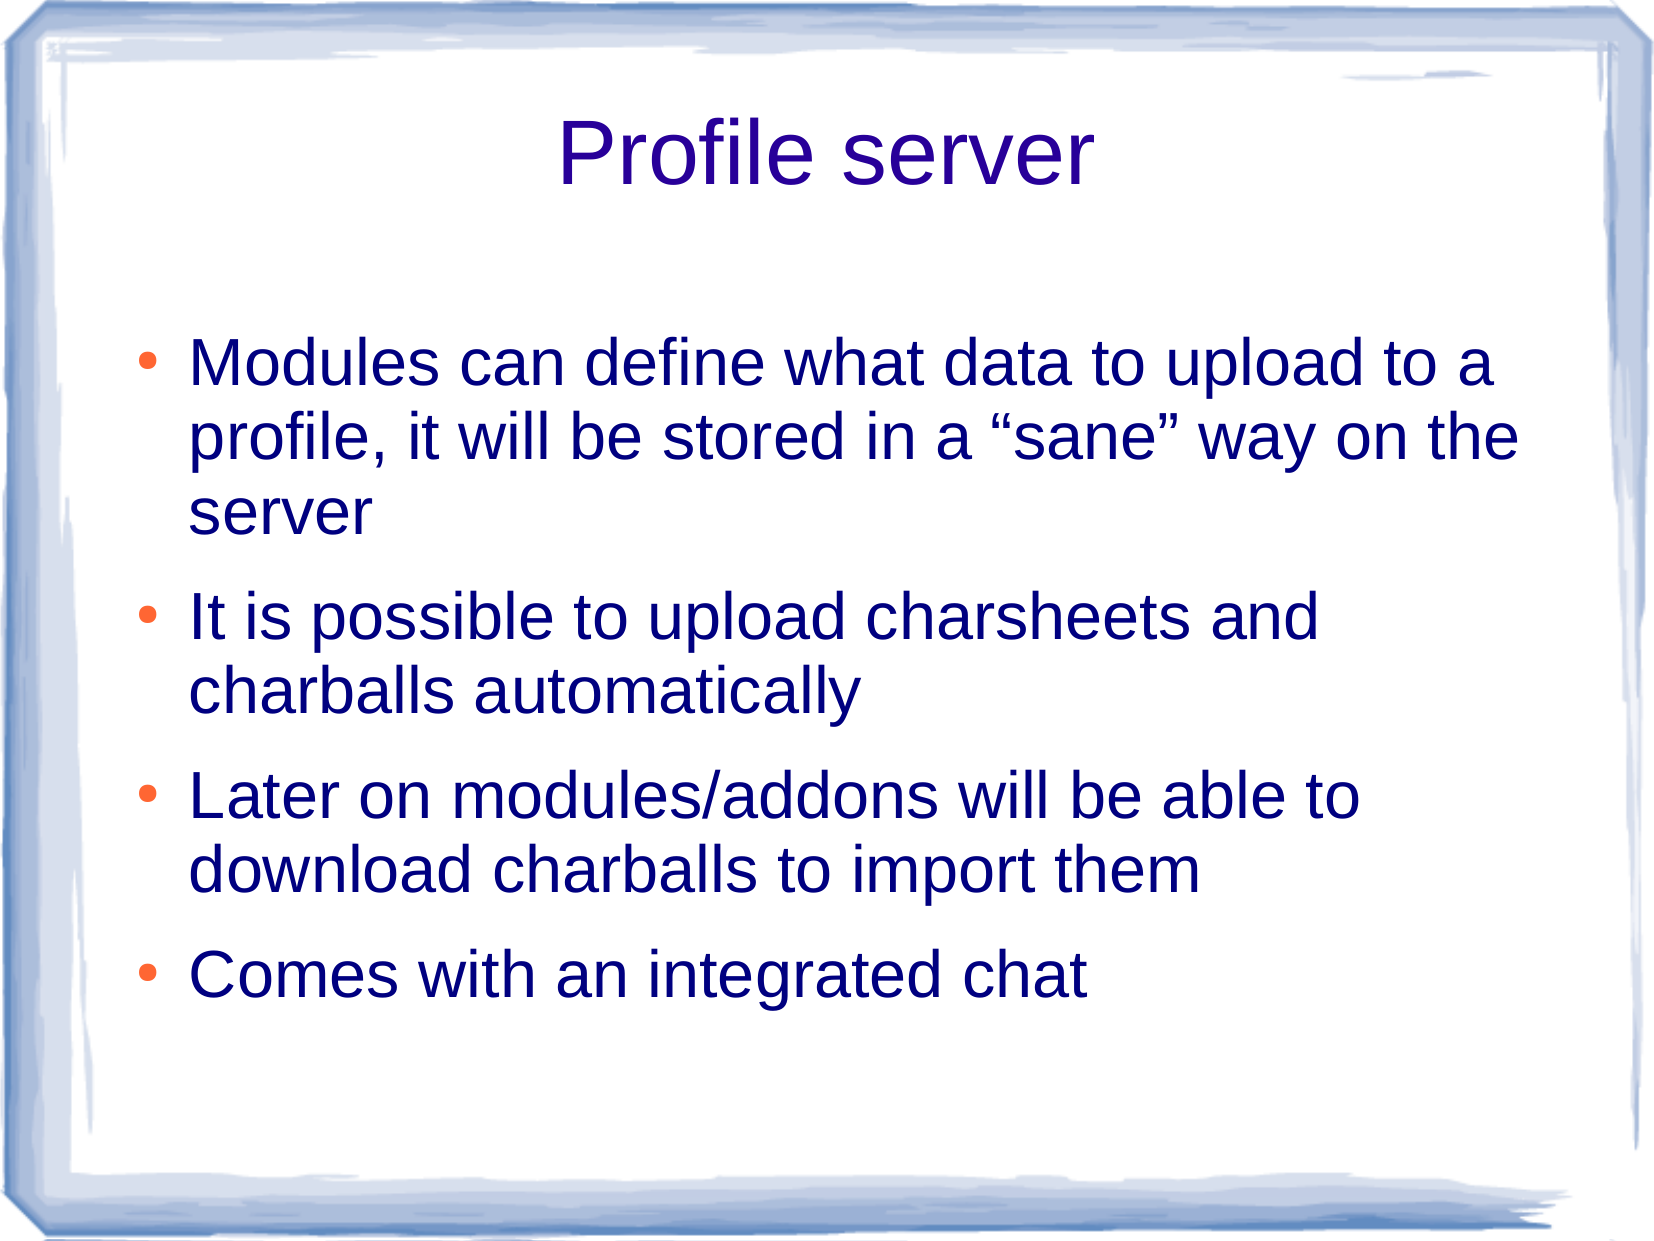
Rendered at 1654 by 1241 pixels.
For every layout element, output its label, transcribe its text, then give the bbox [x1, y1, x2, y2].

picture [0, 0, 1654, 1241]
title Profile server [82, 56, 1571, 250]
list Modules can define what data to upload to a profile, it will be stored in a “sane” way on the server It is possible to upload charsheets and charballs automatically Later on modules/addons will be able to download charballs to import them Comes with an integrated chat [118, 324, 1571, 1129]
